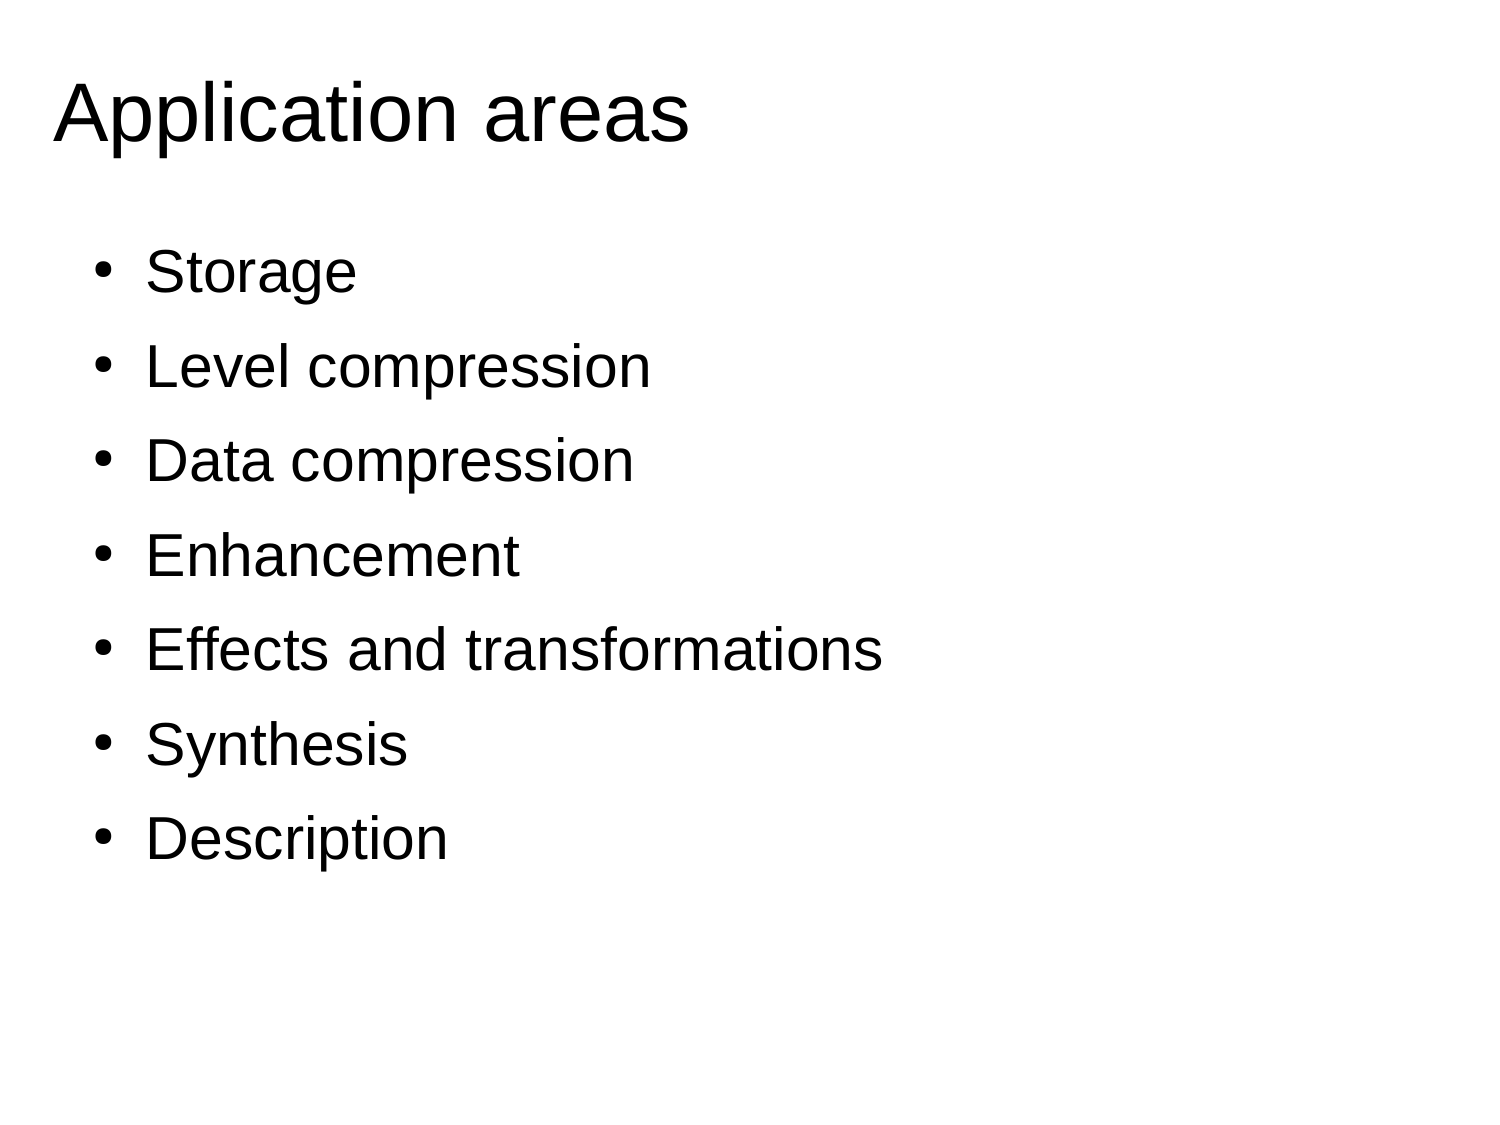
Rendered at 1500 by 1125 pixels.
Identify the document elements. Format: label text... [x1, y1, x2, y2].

title Application areas [53, 18, 1403, 207]
list Storage Level compression Data compression Enhancement Effects and transformations Synthesis Description [75, 237, 1463, 980]
